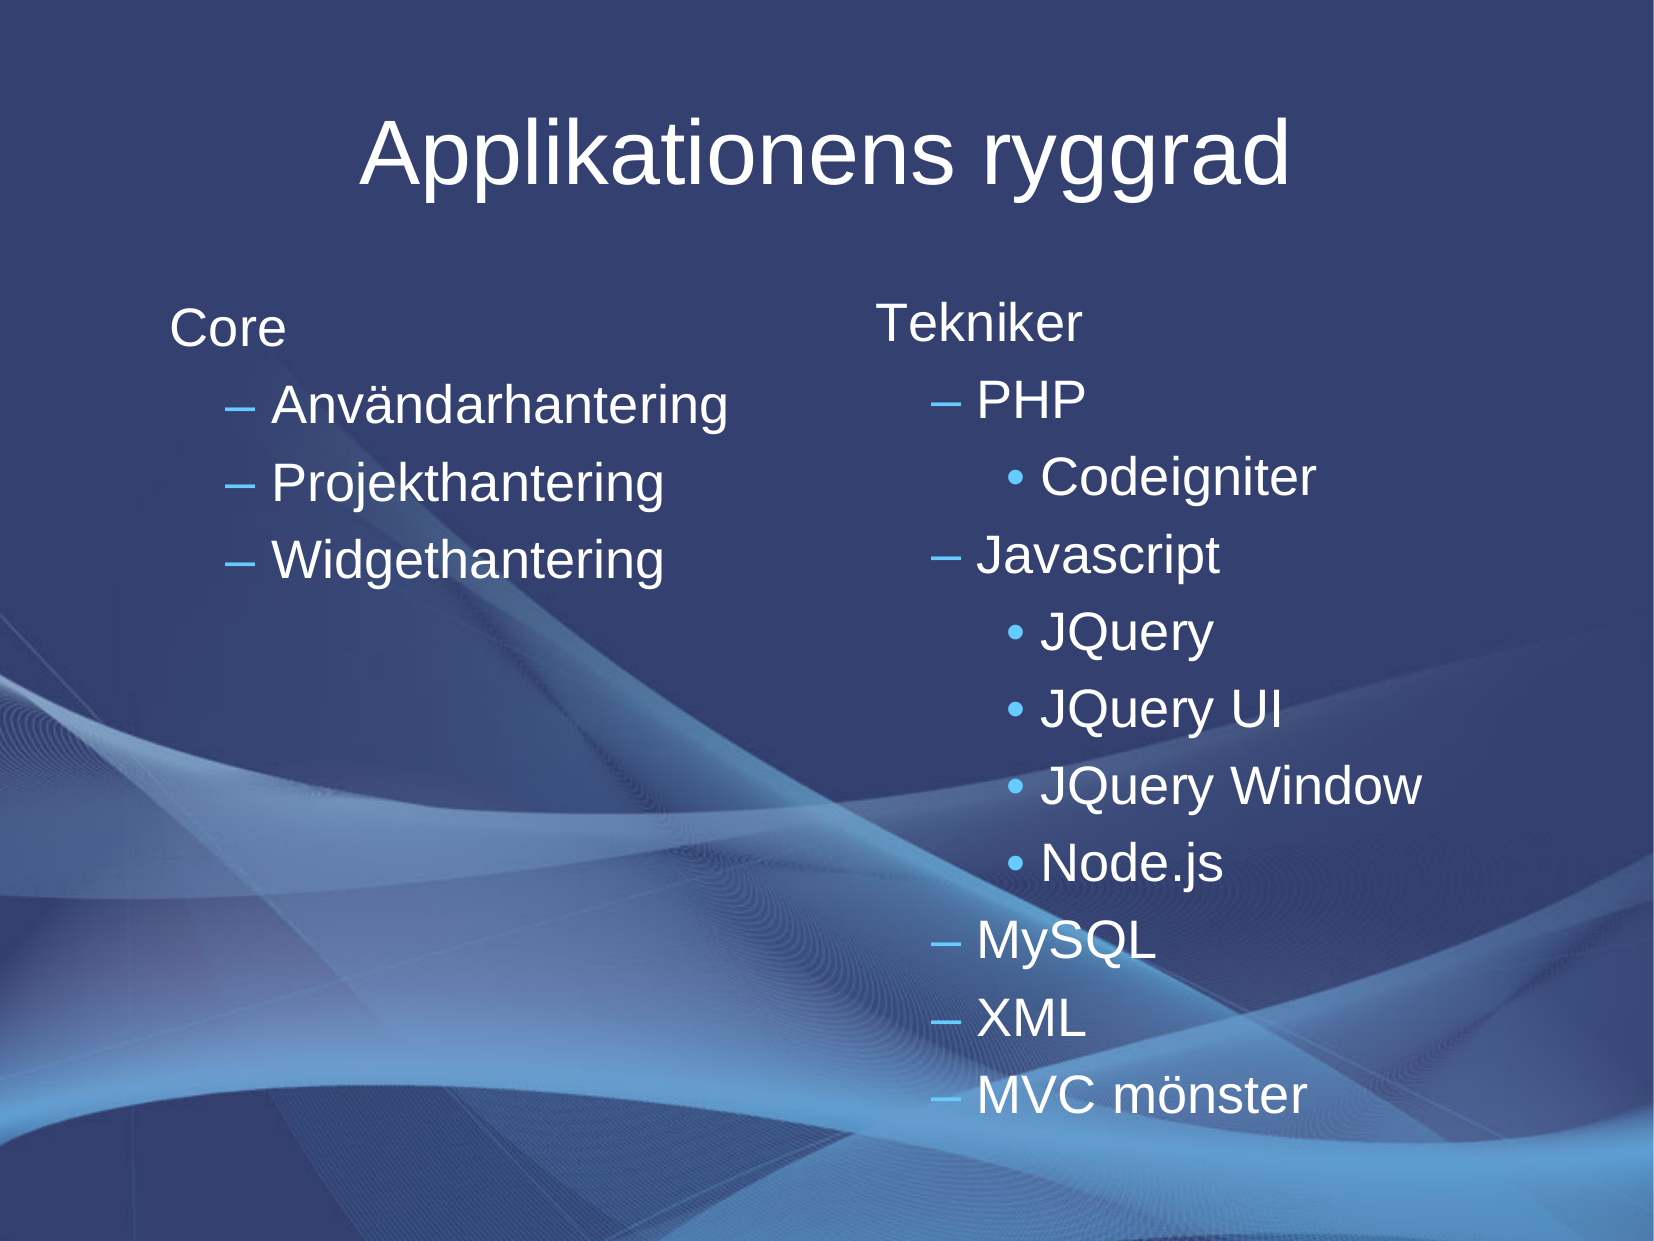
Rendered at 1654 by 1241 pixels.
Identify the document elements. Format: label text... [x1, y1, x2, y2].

text_box Core Användarhantering Projekthantering Widgethantering [150, 296, 801, 591]
text_box Tekniker PHP Codeigniter Javascript JQuery JQuery UI JQuery Window Node.js MySQL XML MVC mönster [856, 292, 1506, 1125]
title Applikationens ryggrad [82, 49, 1571, 257]
picture [0, 0, 1654, 1241]
